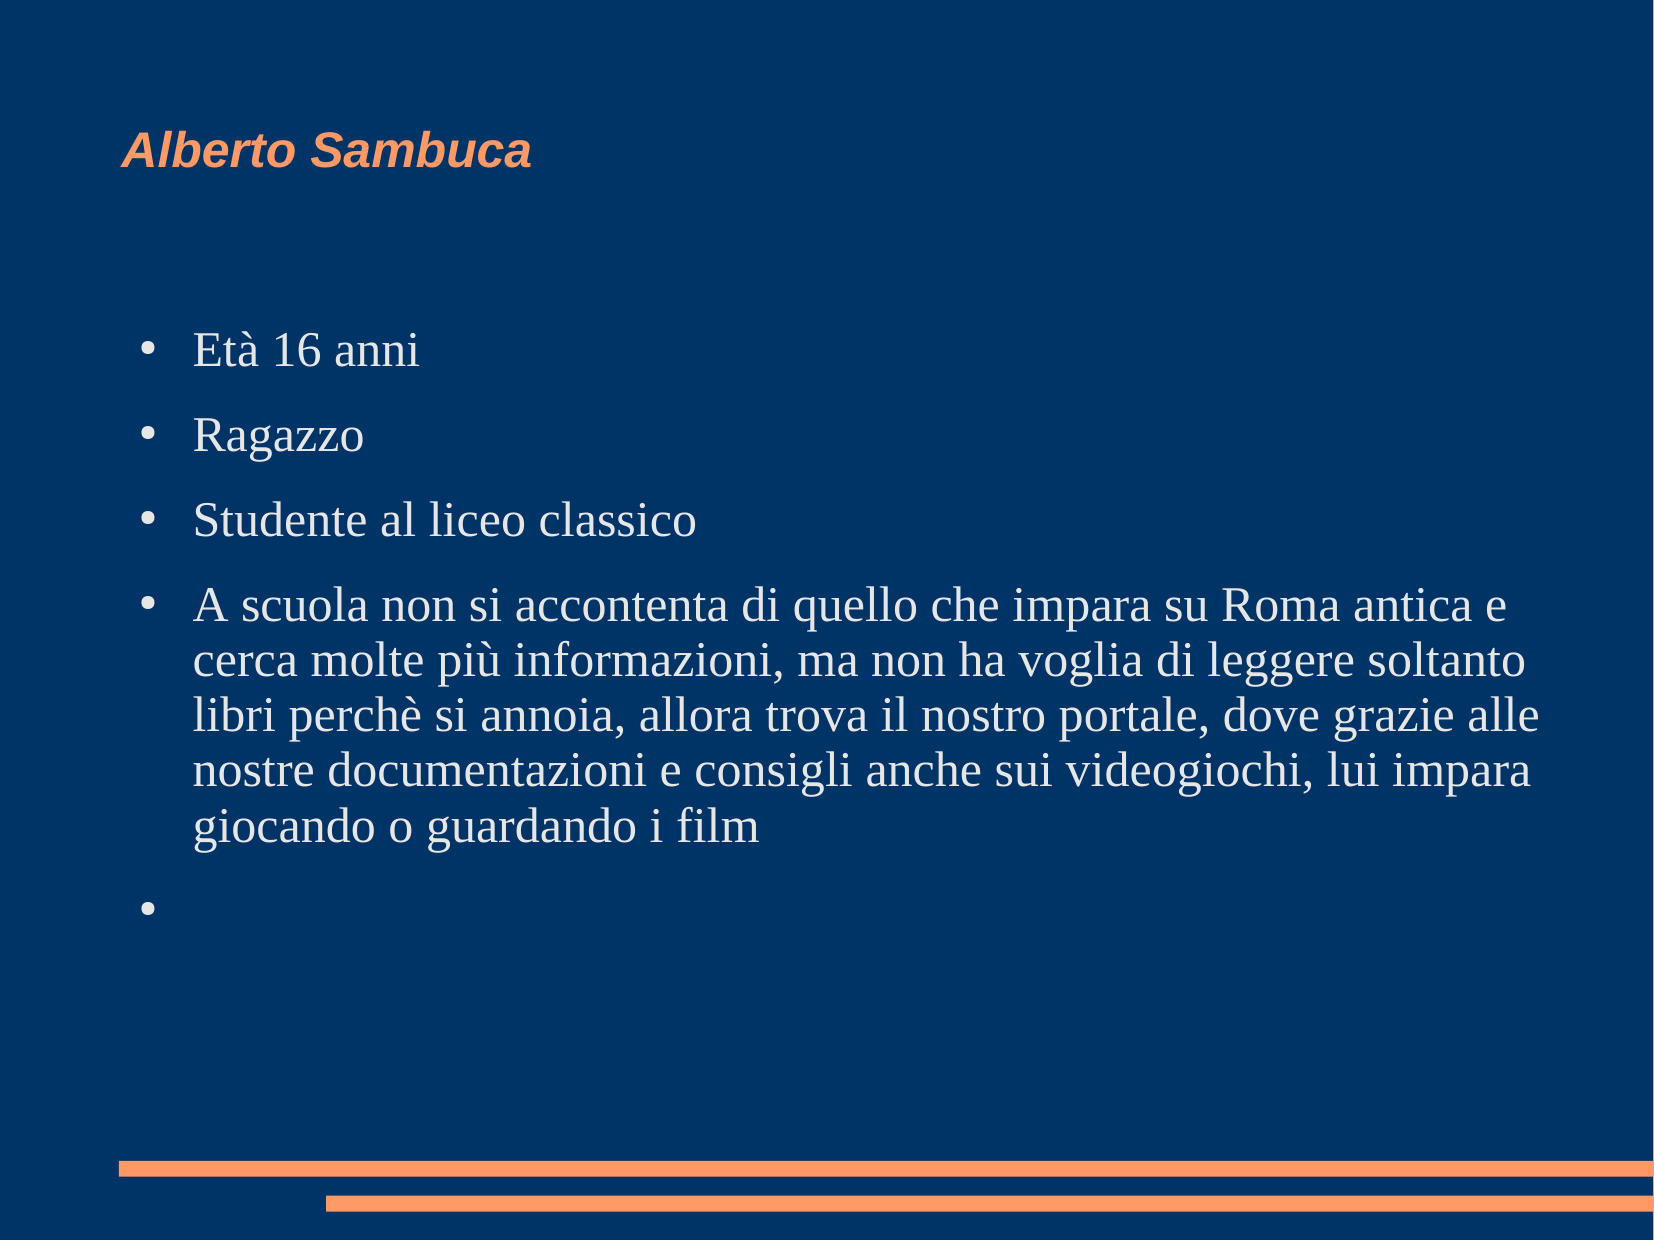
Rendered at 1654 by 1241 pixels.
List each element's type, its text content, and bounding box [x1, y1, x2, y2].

title Alberto Sambuca [121, 46, 1534, 254]
list Età 16 anni Ragazzo Studente al liceo classico A scuola non si accontenta di quello che impara su Roma antica e cerca molte più informazioni, ma non ha voglia di leggere soltanto libri perchè si annoia, allora trova il nostro portale, dove grazie alle nostre documentazioni e consigli anche sui videogiochi, lui impara giocando o guardando i film [121, 322, 1561, 1132]
